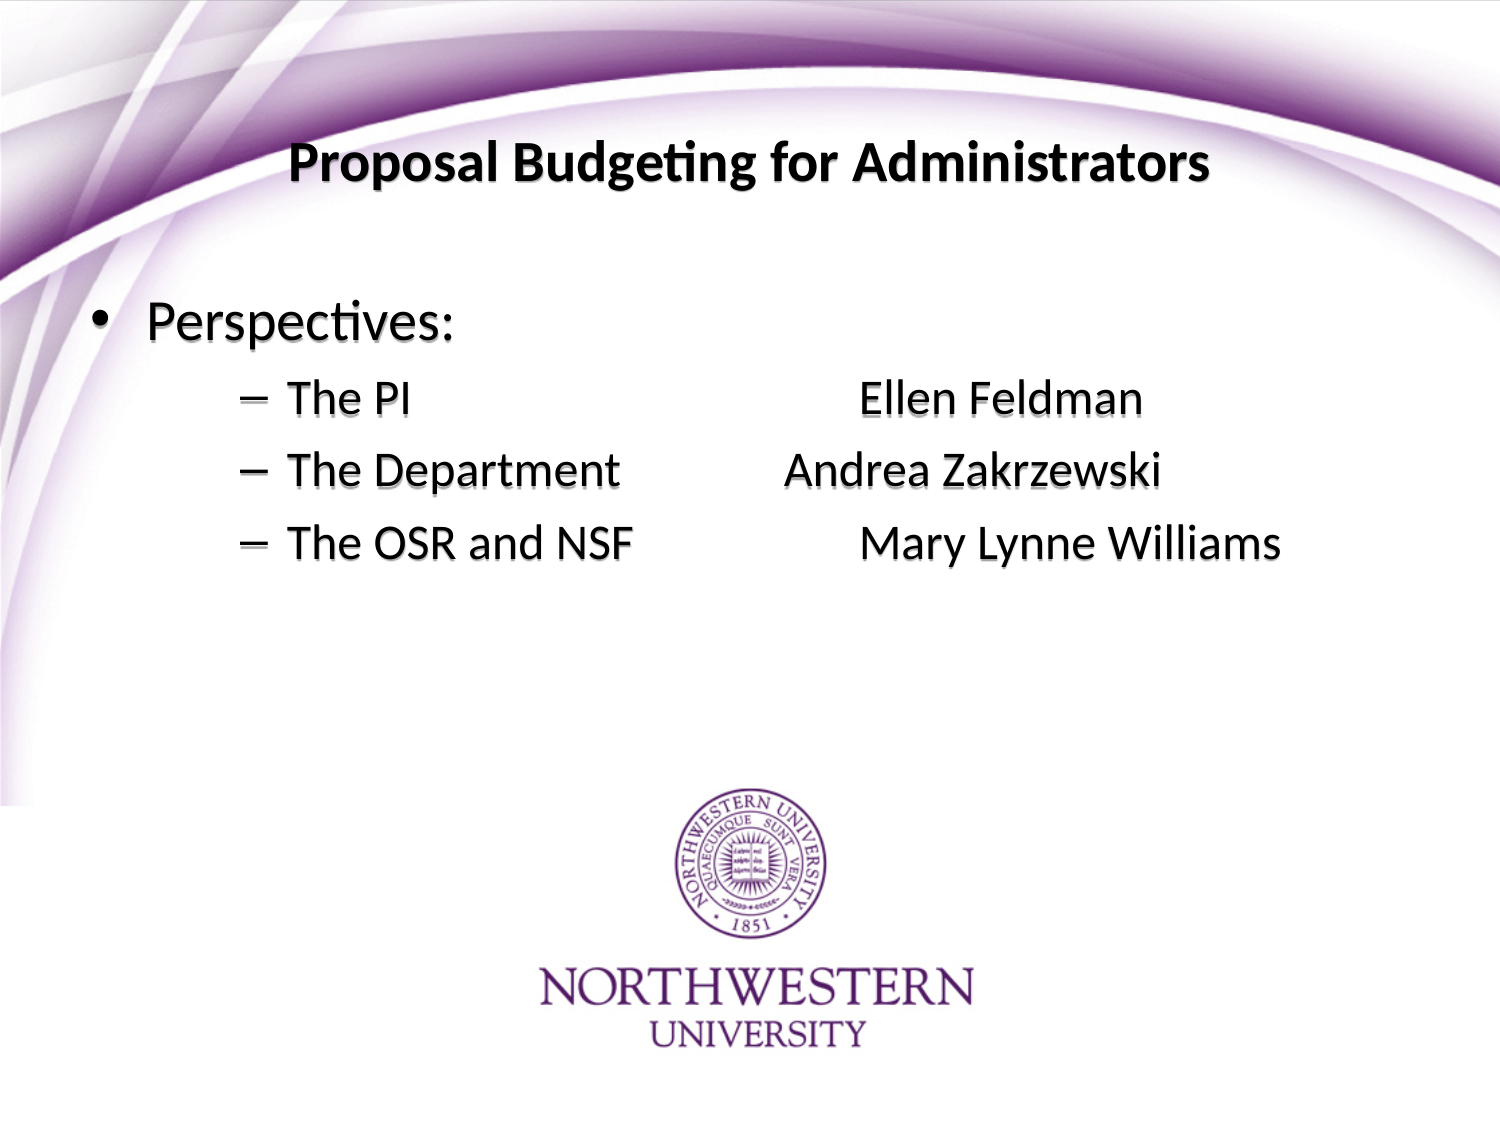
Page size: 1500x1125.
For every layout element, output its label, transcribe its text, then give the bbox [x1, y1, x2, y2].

list Perspectives: The PI Ellen Feldman The Department Andrea Zakrzewski The OSR and NSF Mary Lynne Williams [75, 274, 1426, 912]
title Proposal Budgeting for Administrators [75, 101, 1426, 215]
